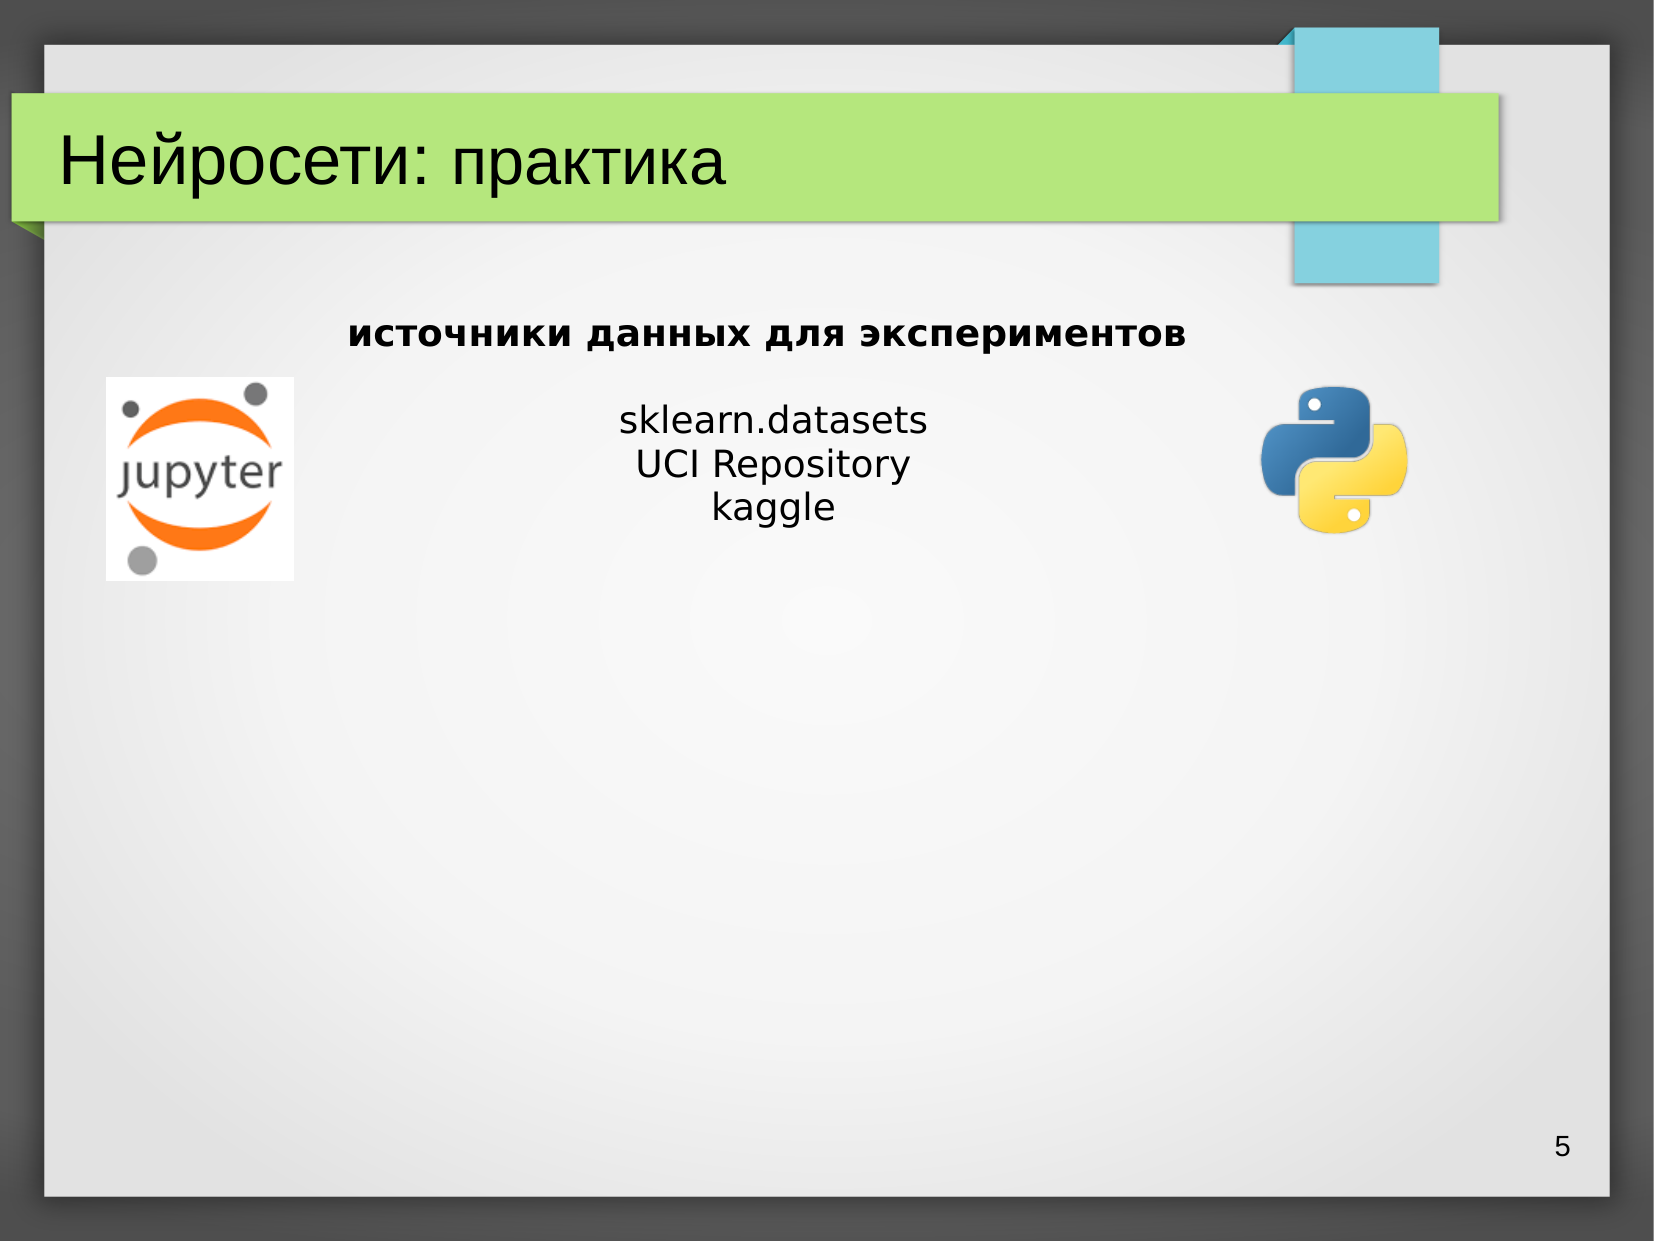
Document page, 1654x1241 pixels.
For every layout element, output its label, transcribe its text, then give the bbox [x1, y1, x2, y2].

title Нейросети: практика [59, 108, 1288, 212]
text_box источники данных для экспериментов sklearn.datasets UCI Repository kaggle [283, 304, 1264, 1016]
picture [0, 0, 1654, 1241]
